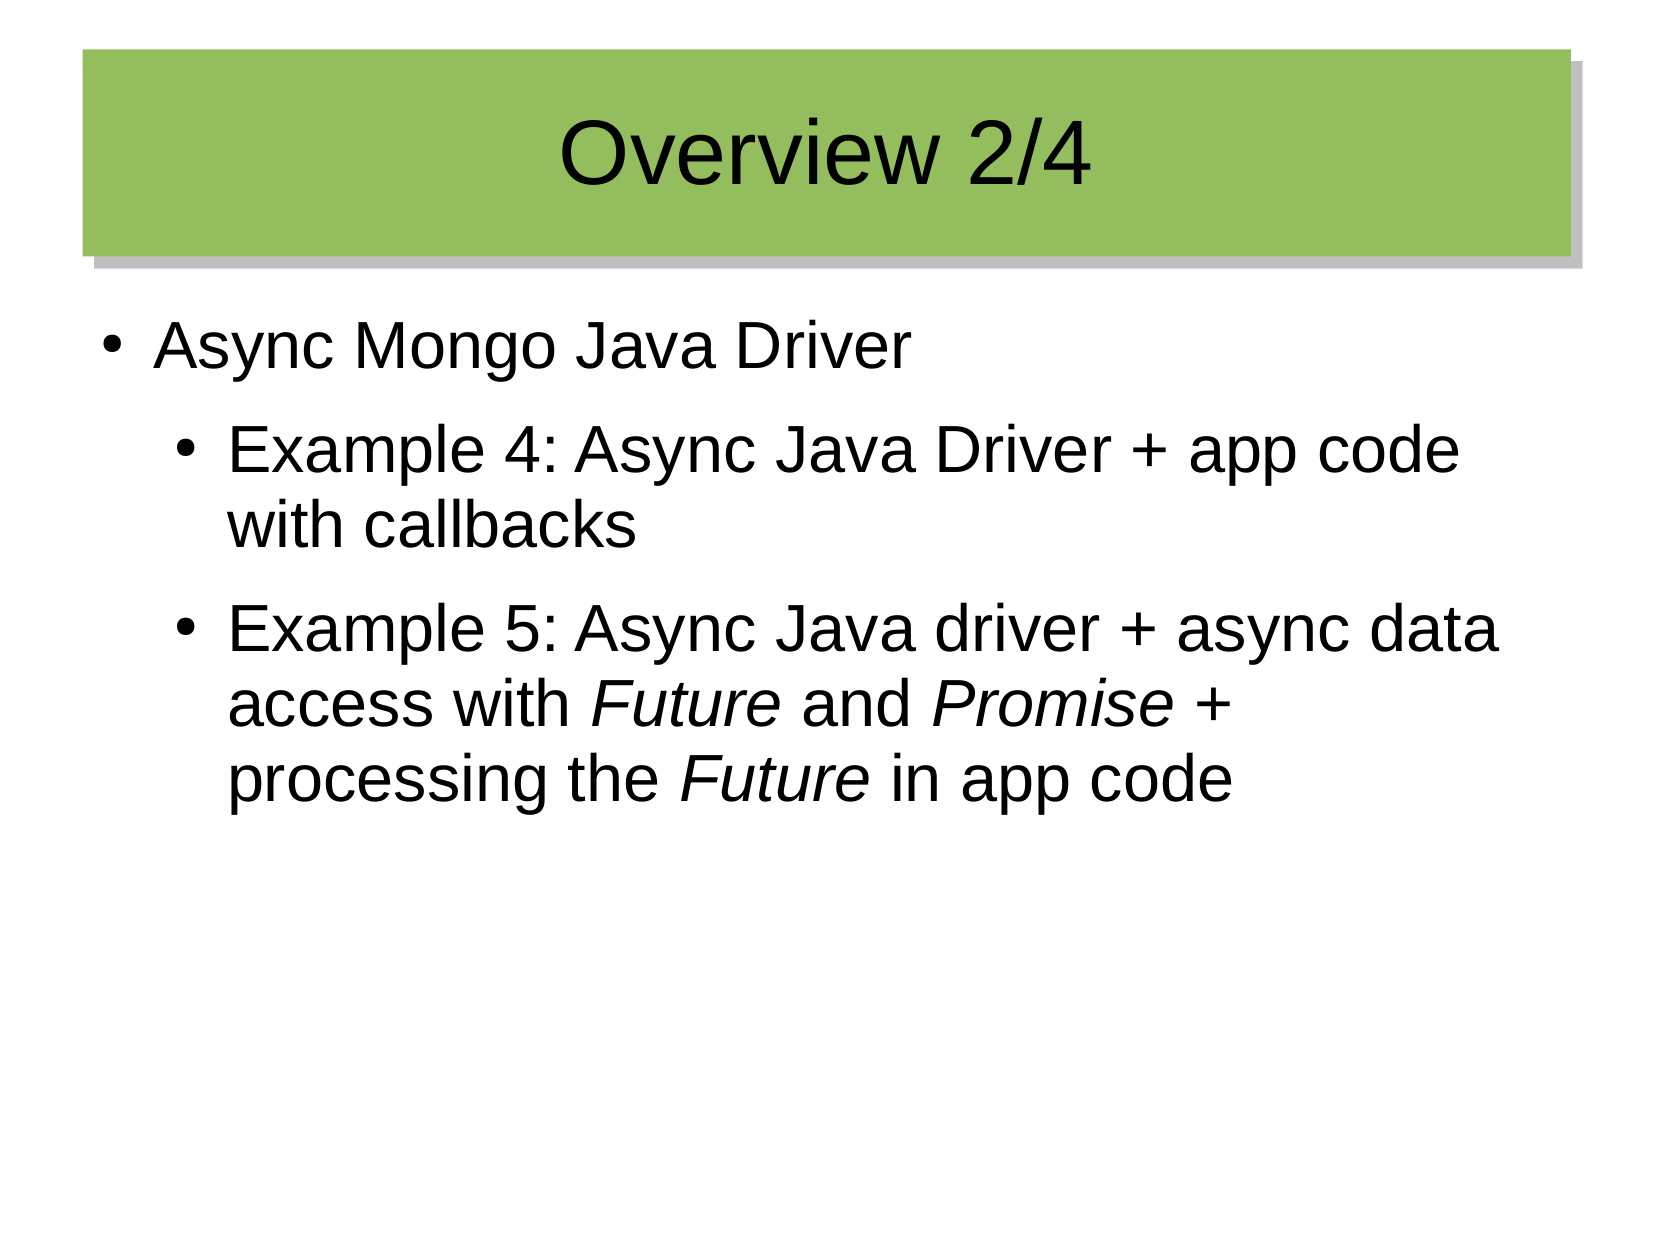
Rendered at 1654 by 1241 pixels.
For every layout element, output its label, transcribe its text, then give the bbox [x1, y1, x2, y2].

title Overview 2/4 [82, 49, 1571, 257]
list Async Mongo Java Driver Example 4: Async Java Driver + app code with callbacks Example 5: Async Java driver + async data access with Future and Promise + processing the Future in app code [82, 307, 1571, 1146]
